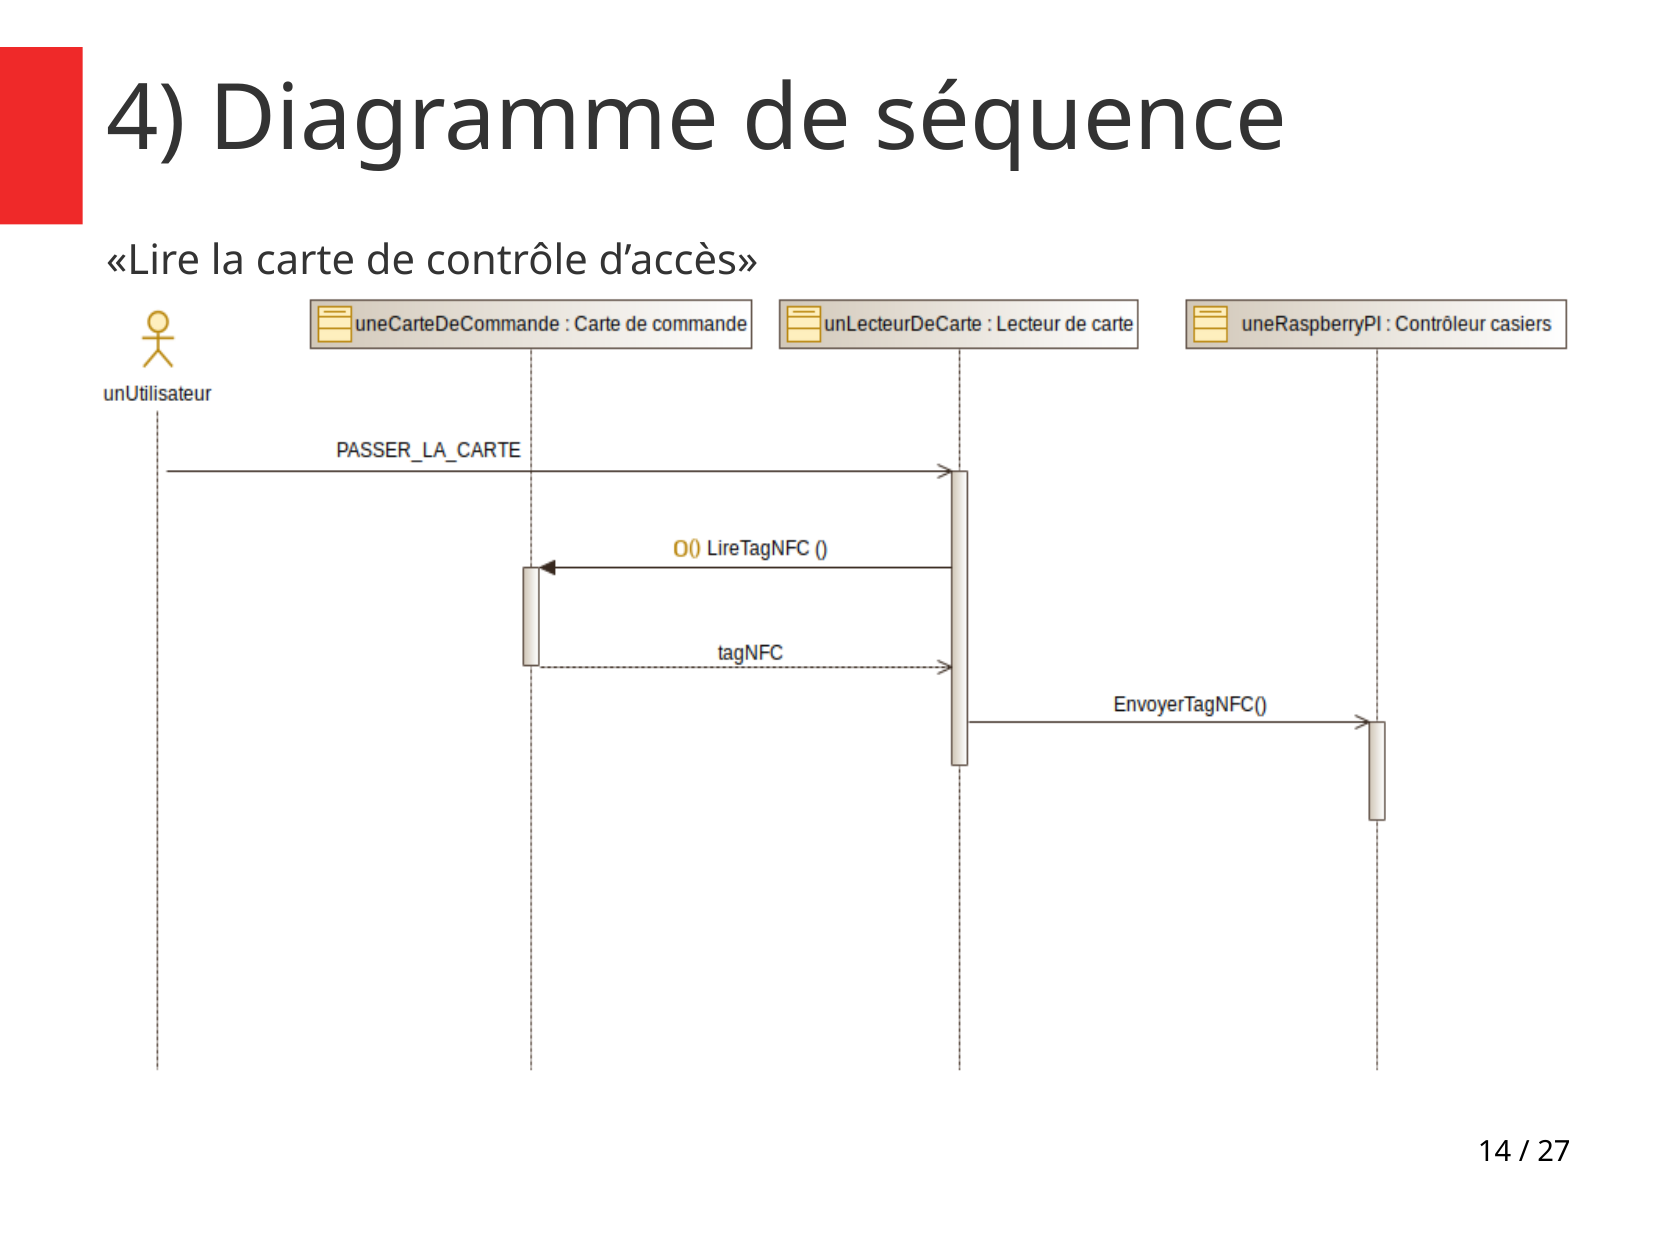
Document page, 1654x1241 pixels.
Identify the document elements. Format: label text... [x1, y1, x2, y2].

picture [13, 283, 1583, 1087]
title 4) Diagramme de séquence «Lire la carte de contrôle d’accès» [106, 69, 1619, 284]
